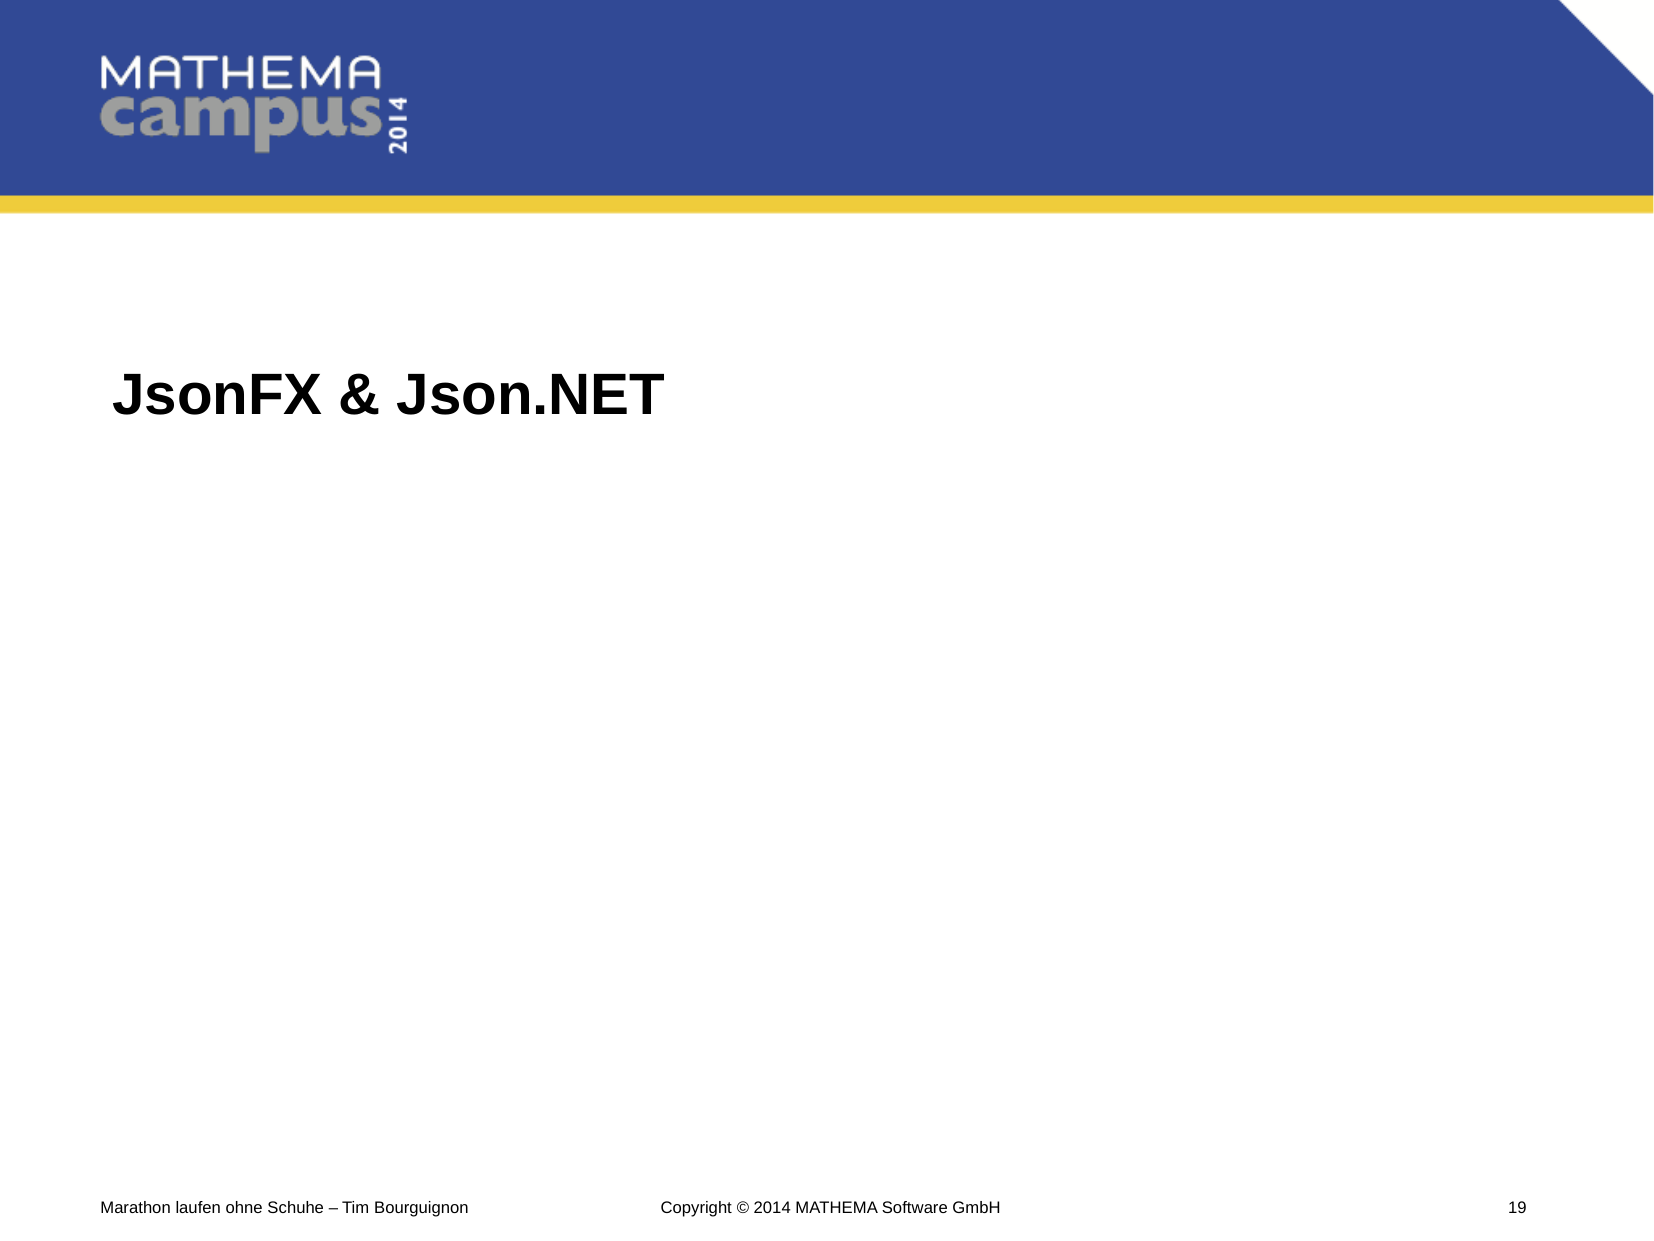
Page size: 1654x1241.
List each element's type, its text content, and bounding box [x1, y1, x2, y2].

picture [0, 0, 1654, 217]
subtitle JsonFX & Json.NET [112, 361, 1530, 1102]
